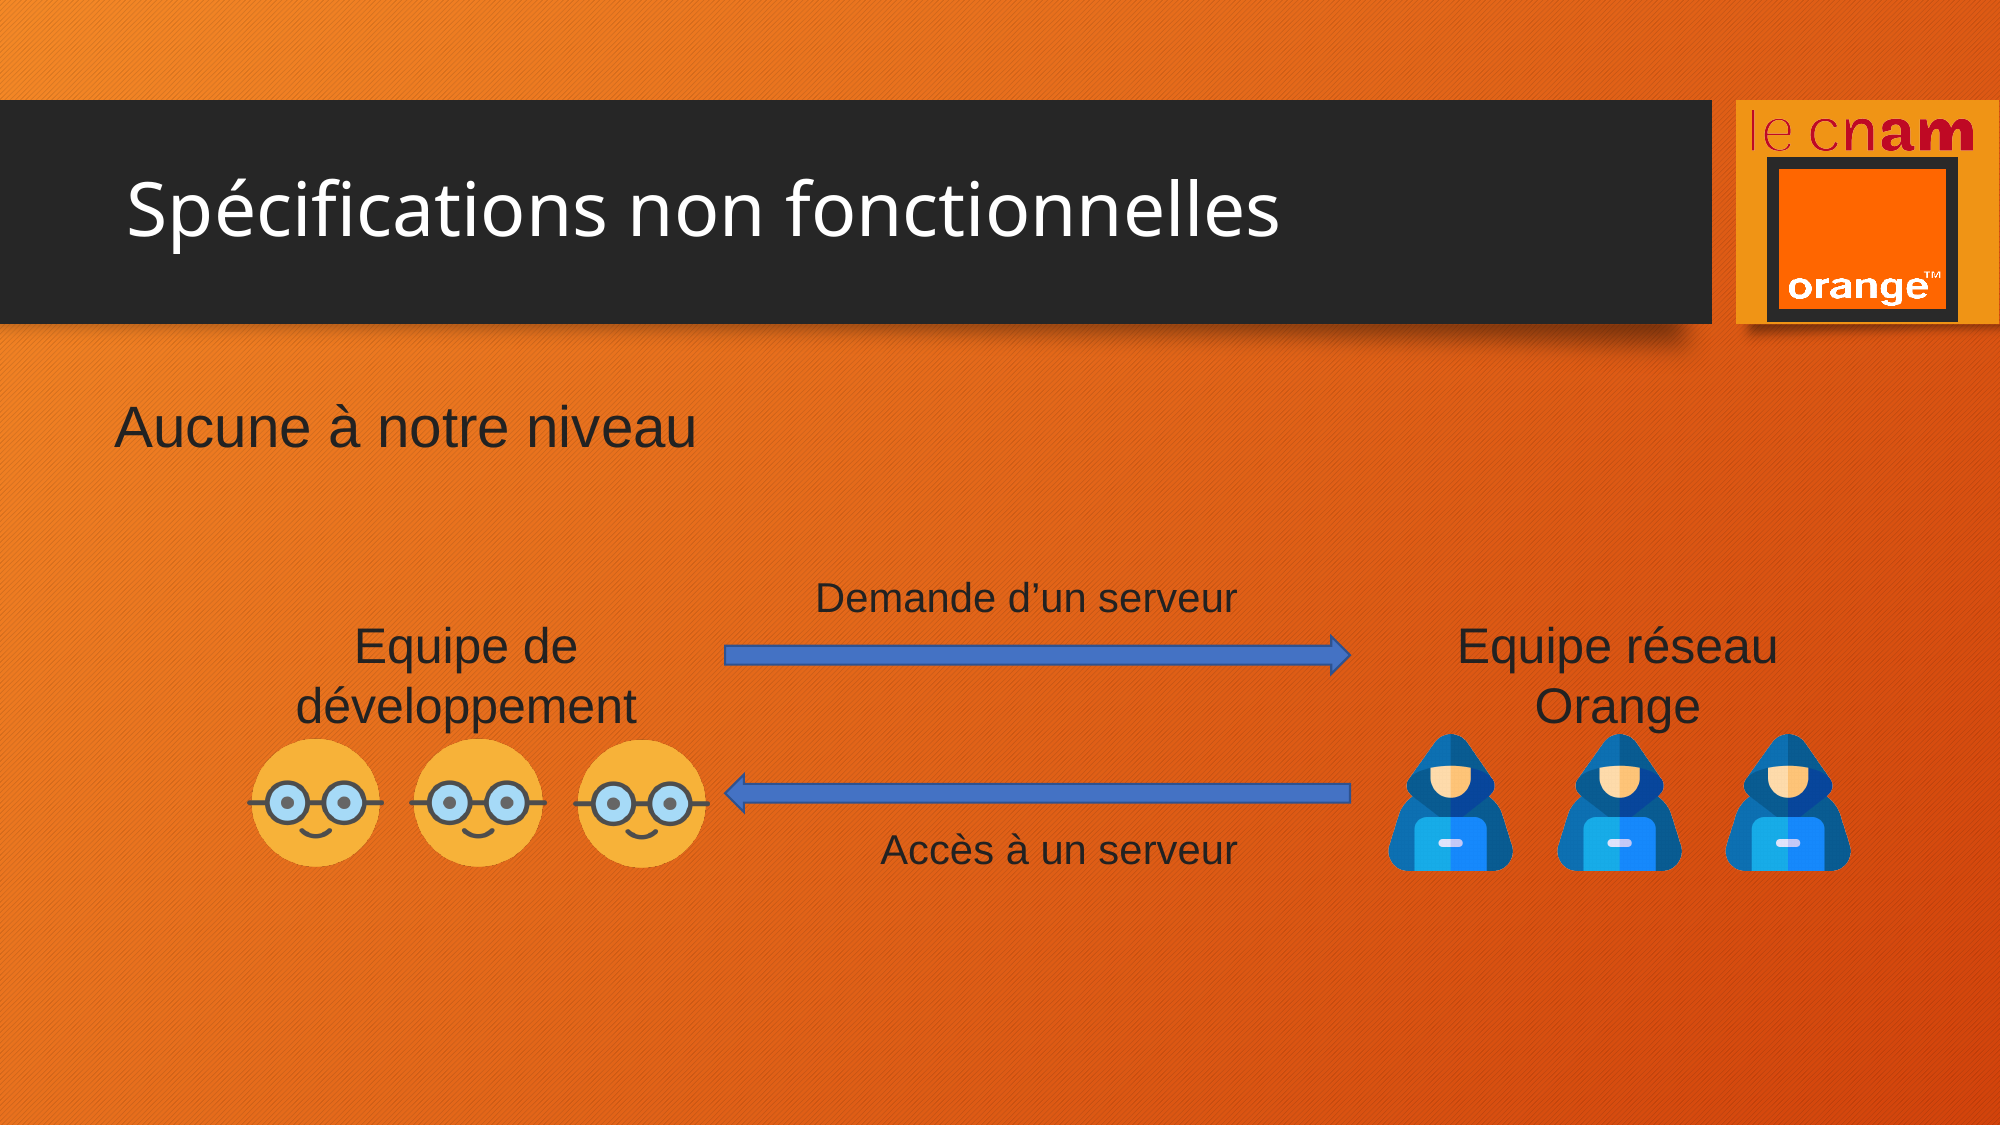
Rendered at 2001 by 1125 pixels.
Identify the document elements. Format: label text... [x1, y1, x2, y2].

text_box Demande d’un serveur [704, 563, 1350, 629]
title Spécifications non fonctionnelles [111, 123, 1689, 301]
text_box [725, 774, 1351, 813]
picture [1752, 110, 1973, 151]
text_box [725, 636, 1351, 674]
picture [1551, 734, 1688, 871]
text_box Aucune à notre niveau [84, 382, 730, 467]
picture [1382, 734, 1519, 871]
text_box Equipe de développement [208, 606, 725, 742]
text_box Accès à un serveur [736, 816, 1383, 881]
picture [1719, 734, 1857, 871]
picture [1779, 169, 1946, 310]
picture [409, 742, 547, 871]
picture [247, 742, 384, 871]
text_box Equipe réseau Orange [1359, 606, 1877, 741]
picture [573, 742, 710, 872]
